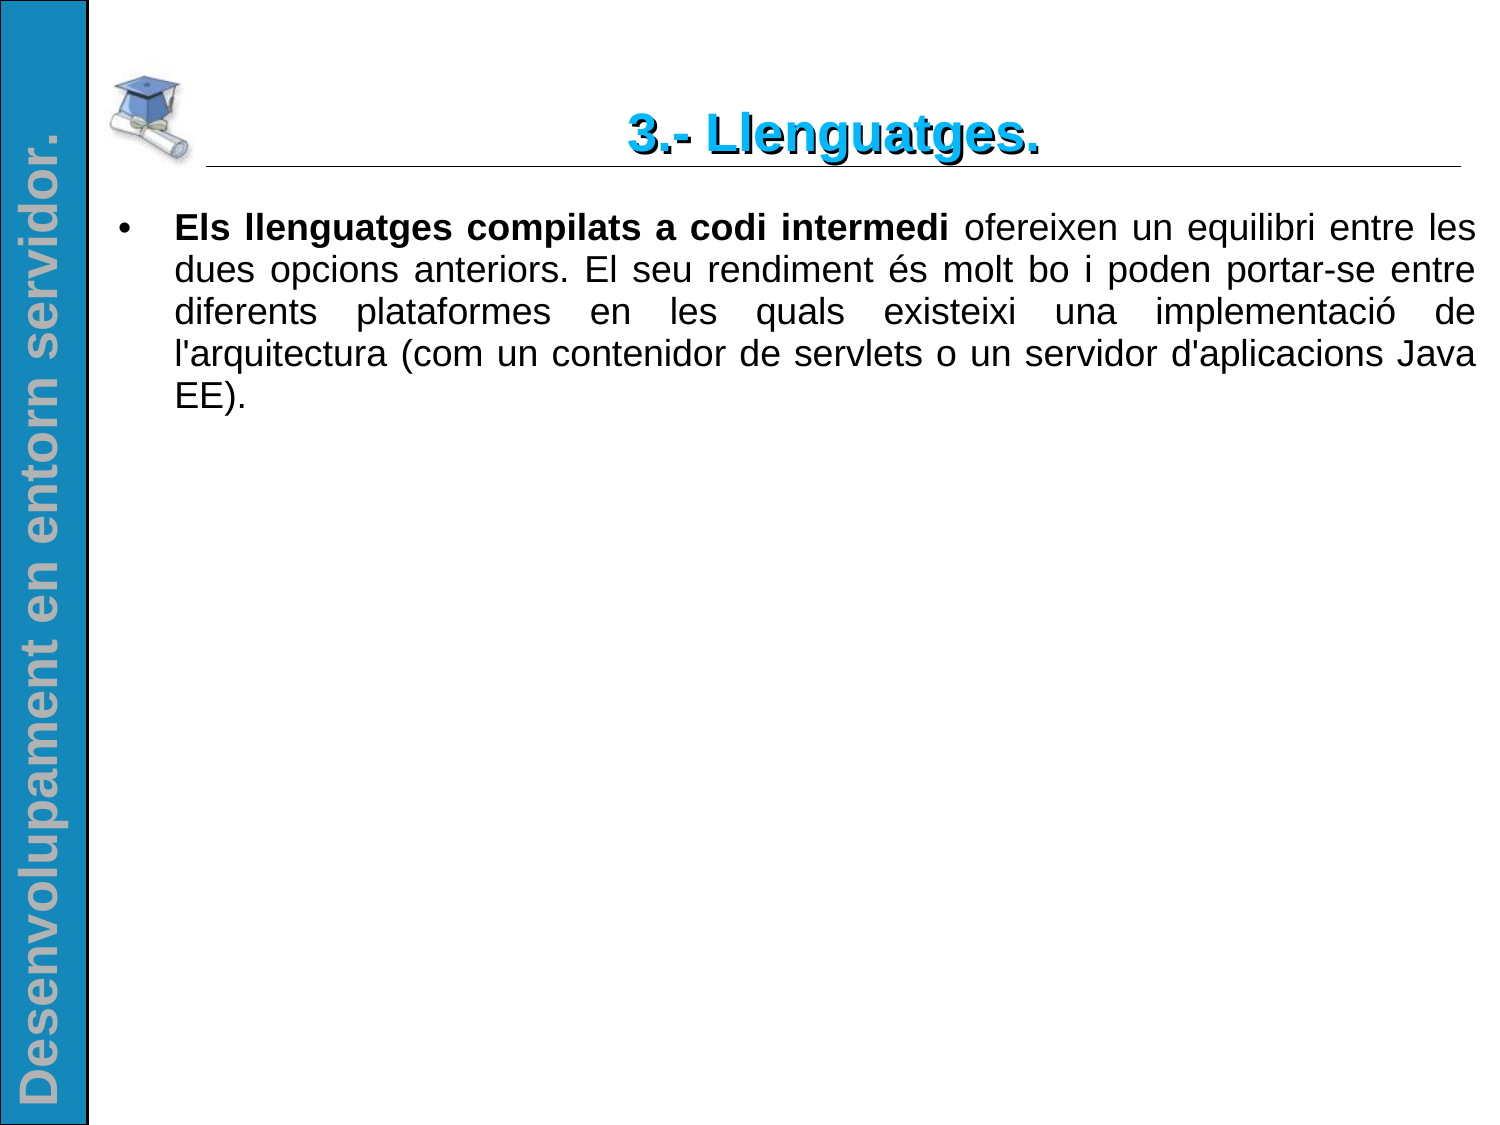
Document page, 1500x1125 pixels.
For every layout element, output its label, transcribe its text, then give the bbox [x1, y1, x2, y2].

list Els llenguatges compilats a codi intermedi ofereixen un equilibri entre les dues opcions anteriors. El seu rendiment és molt bo i poden portar-se entre diferents plataformes en les quals existeixi una implementació de l'arquitectura (com un contenidor de servlets o un servidor d'aplicacions Java EE). [118, 206, 1477, 950]
title 3.- Llenguatges. [206, 88, 1447, 178]
picture [93, 61, 206, 174]
